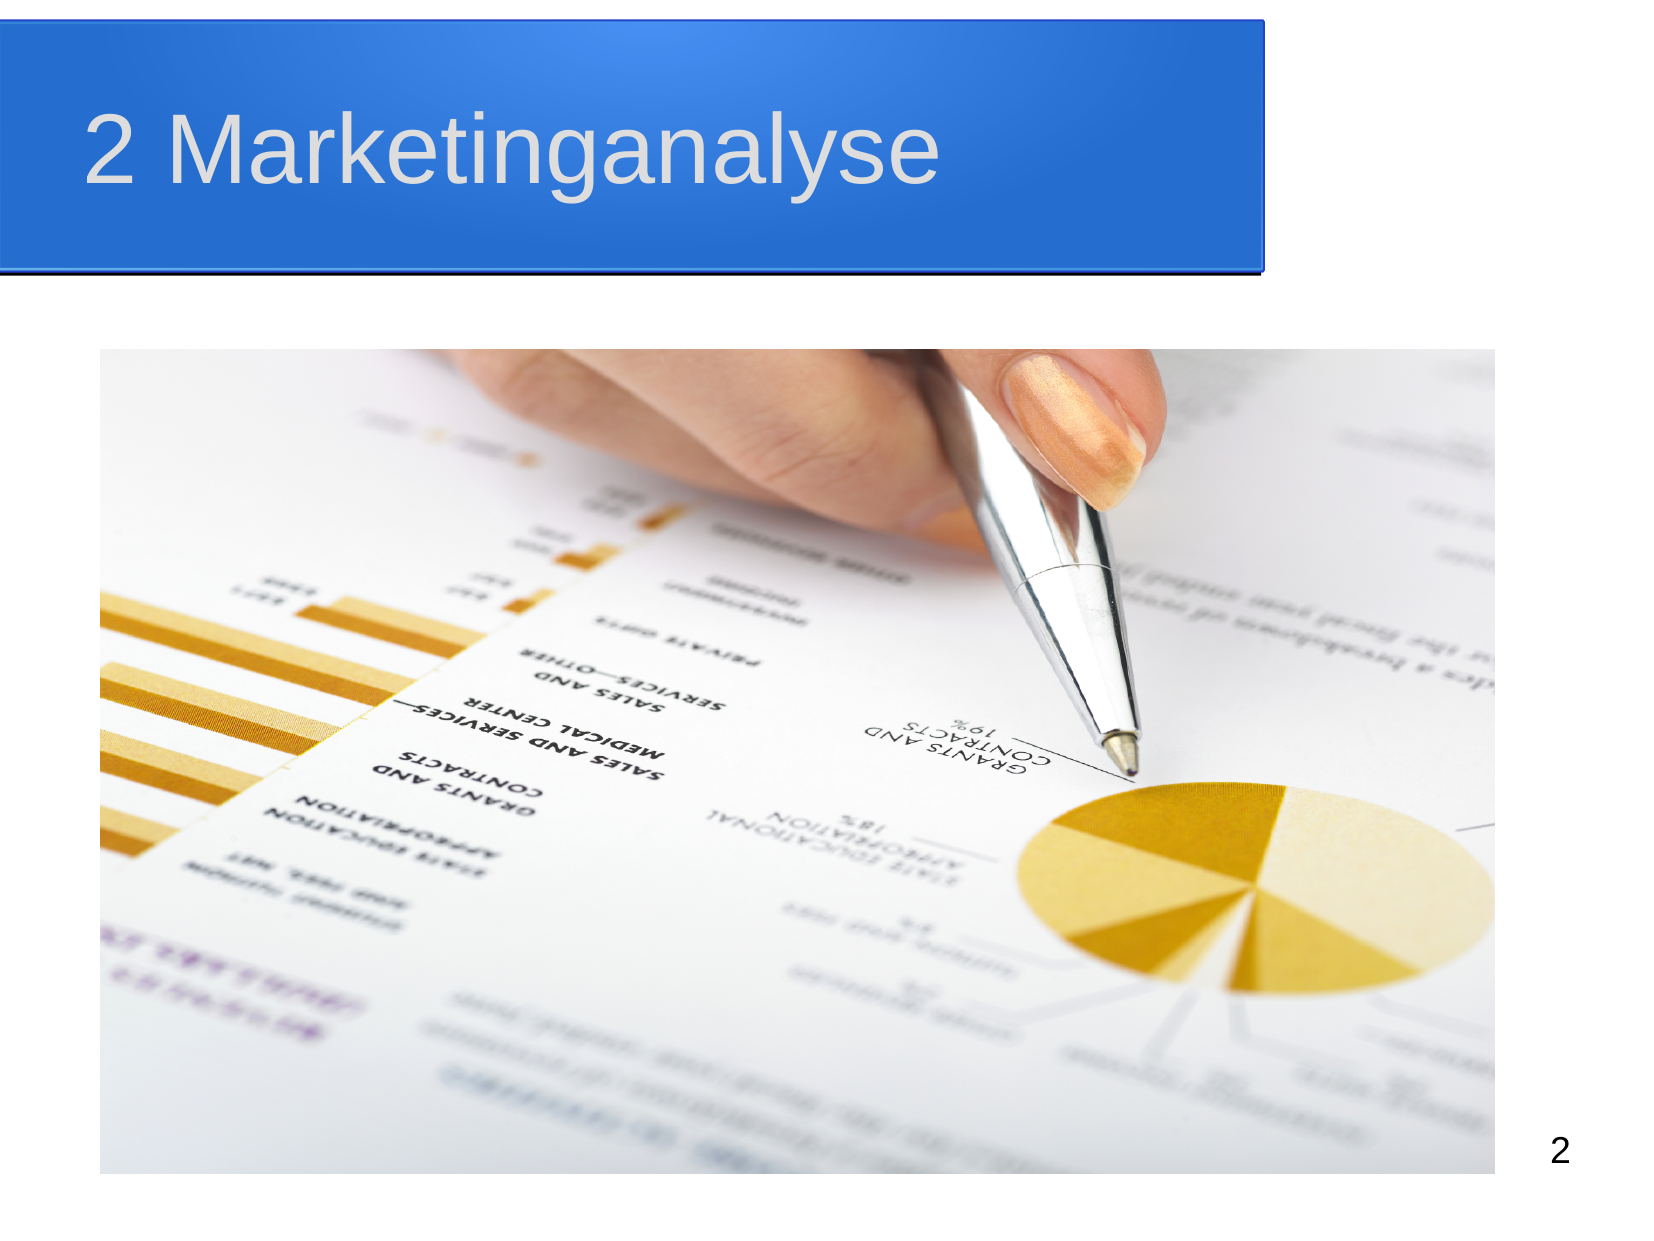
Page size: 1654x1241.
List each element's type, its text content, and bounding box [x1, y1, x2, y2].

text_box 2 [1535, 1122, 1654, 1194]
title 2 Marketinganalyse [82, 47, 1235, 252]
picture [100, 349, 1495, 1174]
